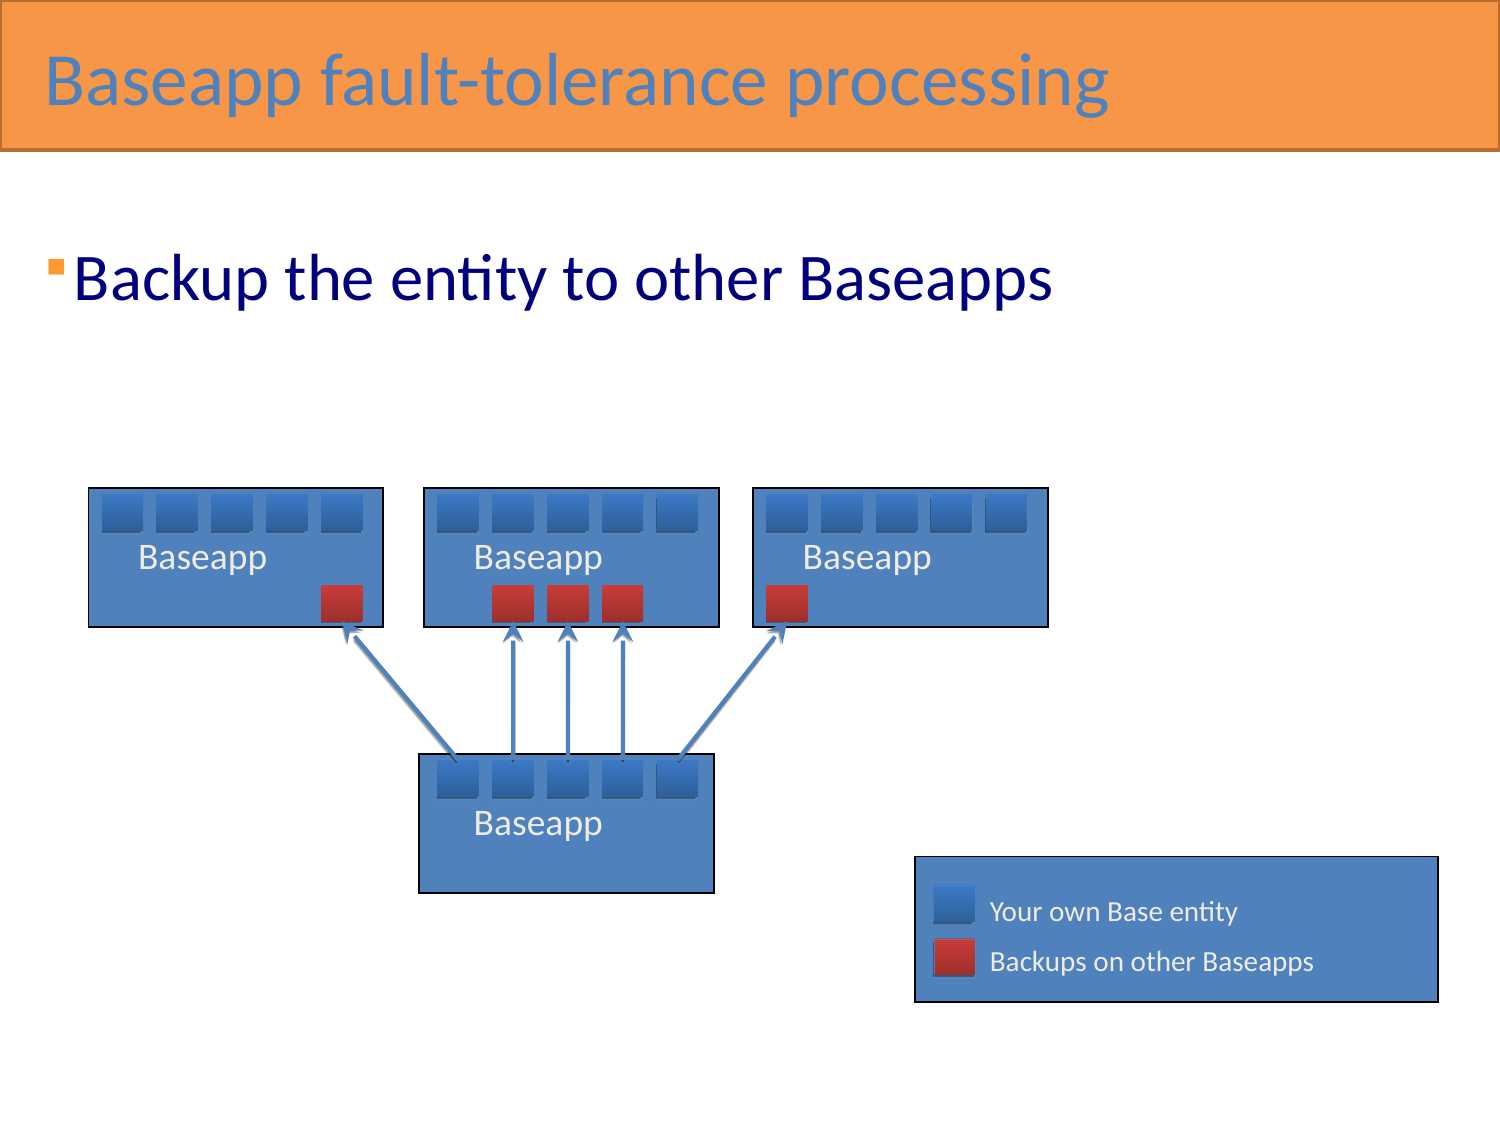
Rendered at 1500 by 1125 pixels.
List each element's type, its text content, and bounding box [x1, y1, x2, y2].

text_box Baseapp [458, 524, 619, 585]
text_box Baseapp [458, 790, 619, 851]
text_box [915, 856, 1439, 1002]
text_box [753, 488, 1048, 627]
text_box Baseapp [123, 524, 283, 585]
text_box [88, 488, 384, 627]
title Baseapp fault-tolerance processing [29, 21, 1188, 129]
text_box Backup the entity to other Baseapps [35, 231, 1471, 468]
text_box [424, 488, 719, 627]
text_box [419, 754, 714, 893]
text_box [0, 0, 1500, 150]
text_box Your own Base entity Backups on other Baseapps [975, 884, 1439, 985]
text_box Baseapp [787, 524, 948, 585]
